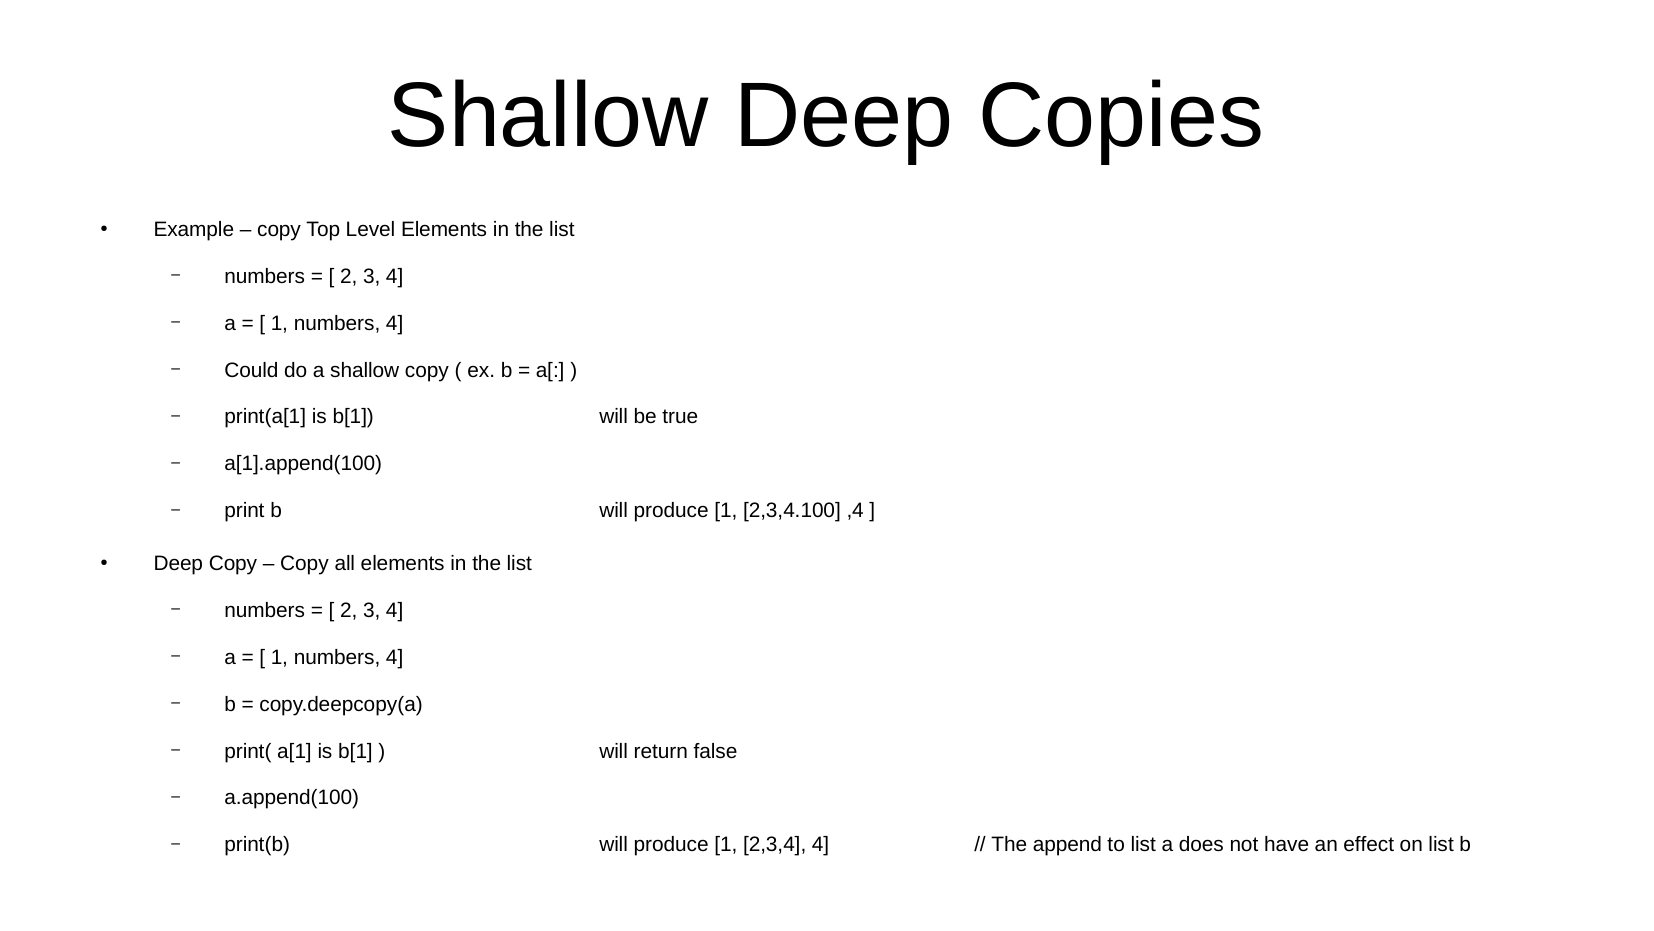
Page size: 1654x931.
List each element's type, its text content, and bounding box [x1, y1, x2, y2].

list Example – copy Top Level Elements in the list numbers = [ 2, 3, 4] a = [ 1, numbers, 4] Could do a shallow copy ( ex. b = a[:] ) print(a[1] is b[1]) will be true a[1].append(100) print b will produce [1, [2,3,4.100] ,4 ] Deep Copy – Copy all elements in the list numbers = [ 2, 3, 4] a = [ 1, numbers, 4] b = copy.deepcopy(a) print( a[1] is b[1] ) will return false a.append(100) print(b) will produce [1, [2,3,4], 4] // The append to list a does not have an effect on list b [82, 217, 1561, 916]
title Shallow Deep Copies [82, 37, 1571, 193]
